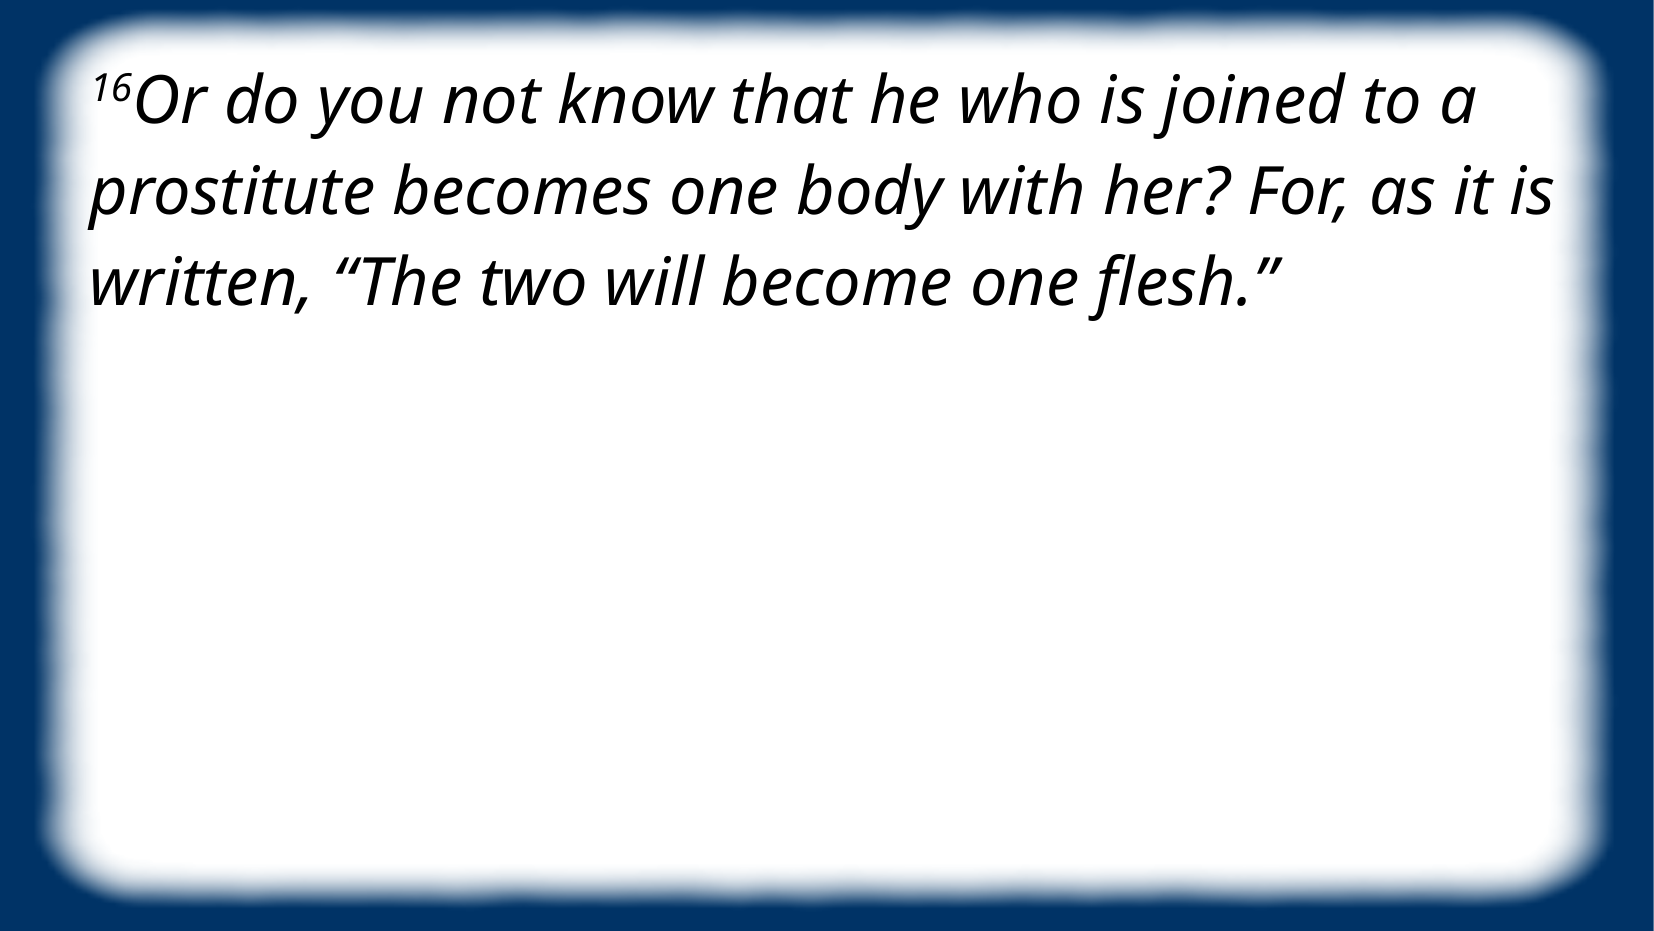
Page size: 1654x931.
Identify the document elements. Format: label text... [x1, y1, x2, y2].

picture [0, 0, 1654, 931]
text_box 16Or do you not know that he who is joined to a prostitute becomes one body with her? For, as it is written, “The two will become one flesh.” [75, 45, 1591, 504]
